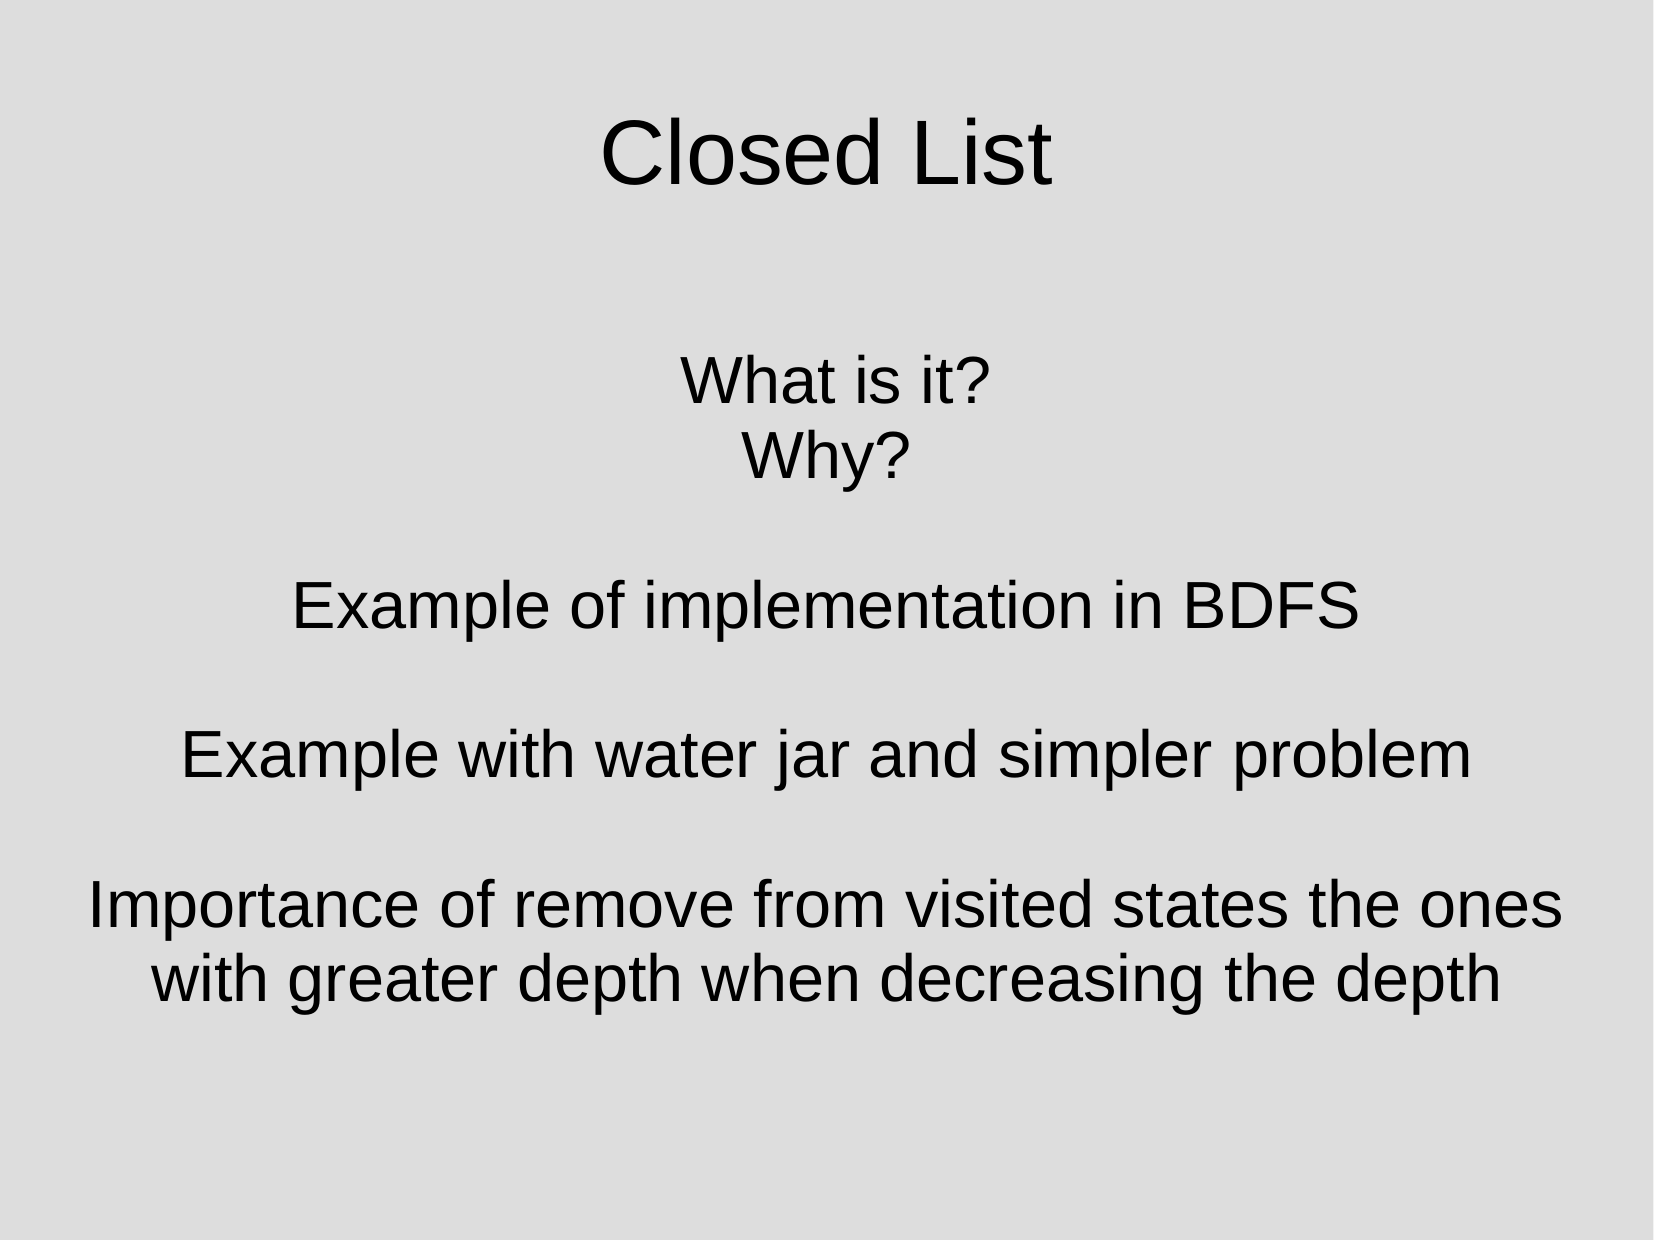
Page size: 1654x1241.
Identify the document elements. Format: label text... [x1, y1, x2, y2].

title Closed List [82, 49, 1571, 257]
subtitle What is it? Why? Example of implementation in BDFS Example with water jar and simpler problem Importance of remove from visited states the ones with greater depth when decreasing the depth [82, 320, 1571, 1040]
